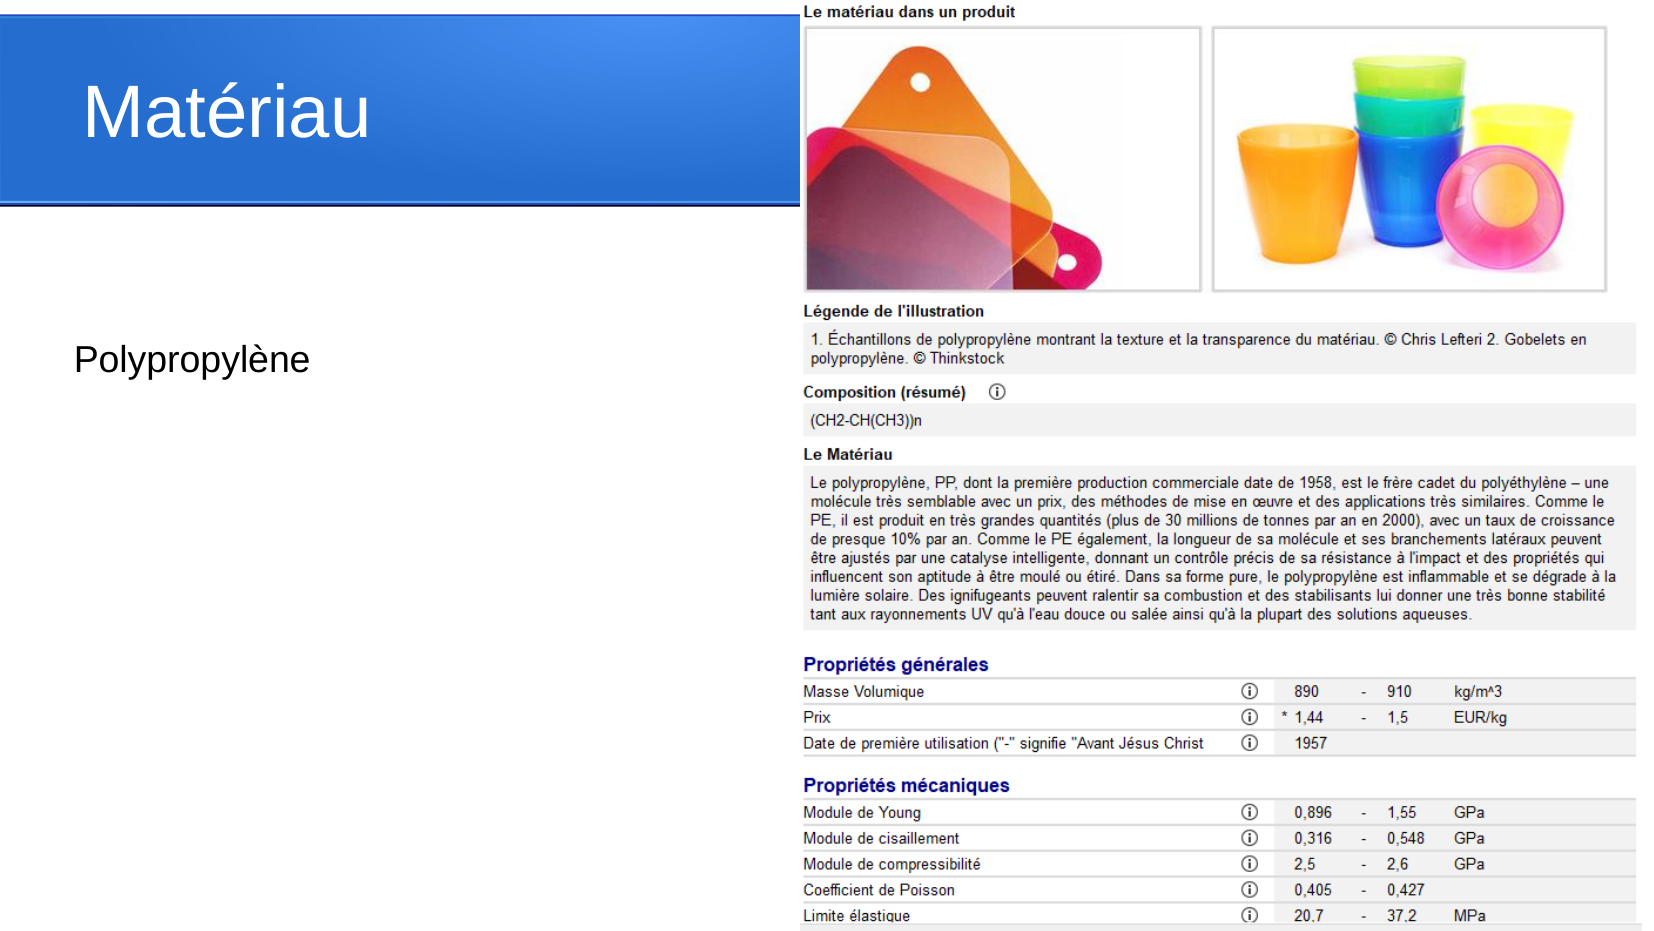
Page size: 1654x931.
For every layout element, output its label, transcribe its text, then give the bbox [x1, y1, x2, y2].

title Matériau [82, 35, 800, 189]
text_box Polypropylène [59, 330, 709, 388]
picture [800, 2, 1642, 931]
